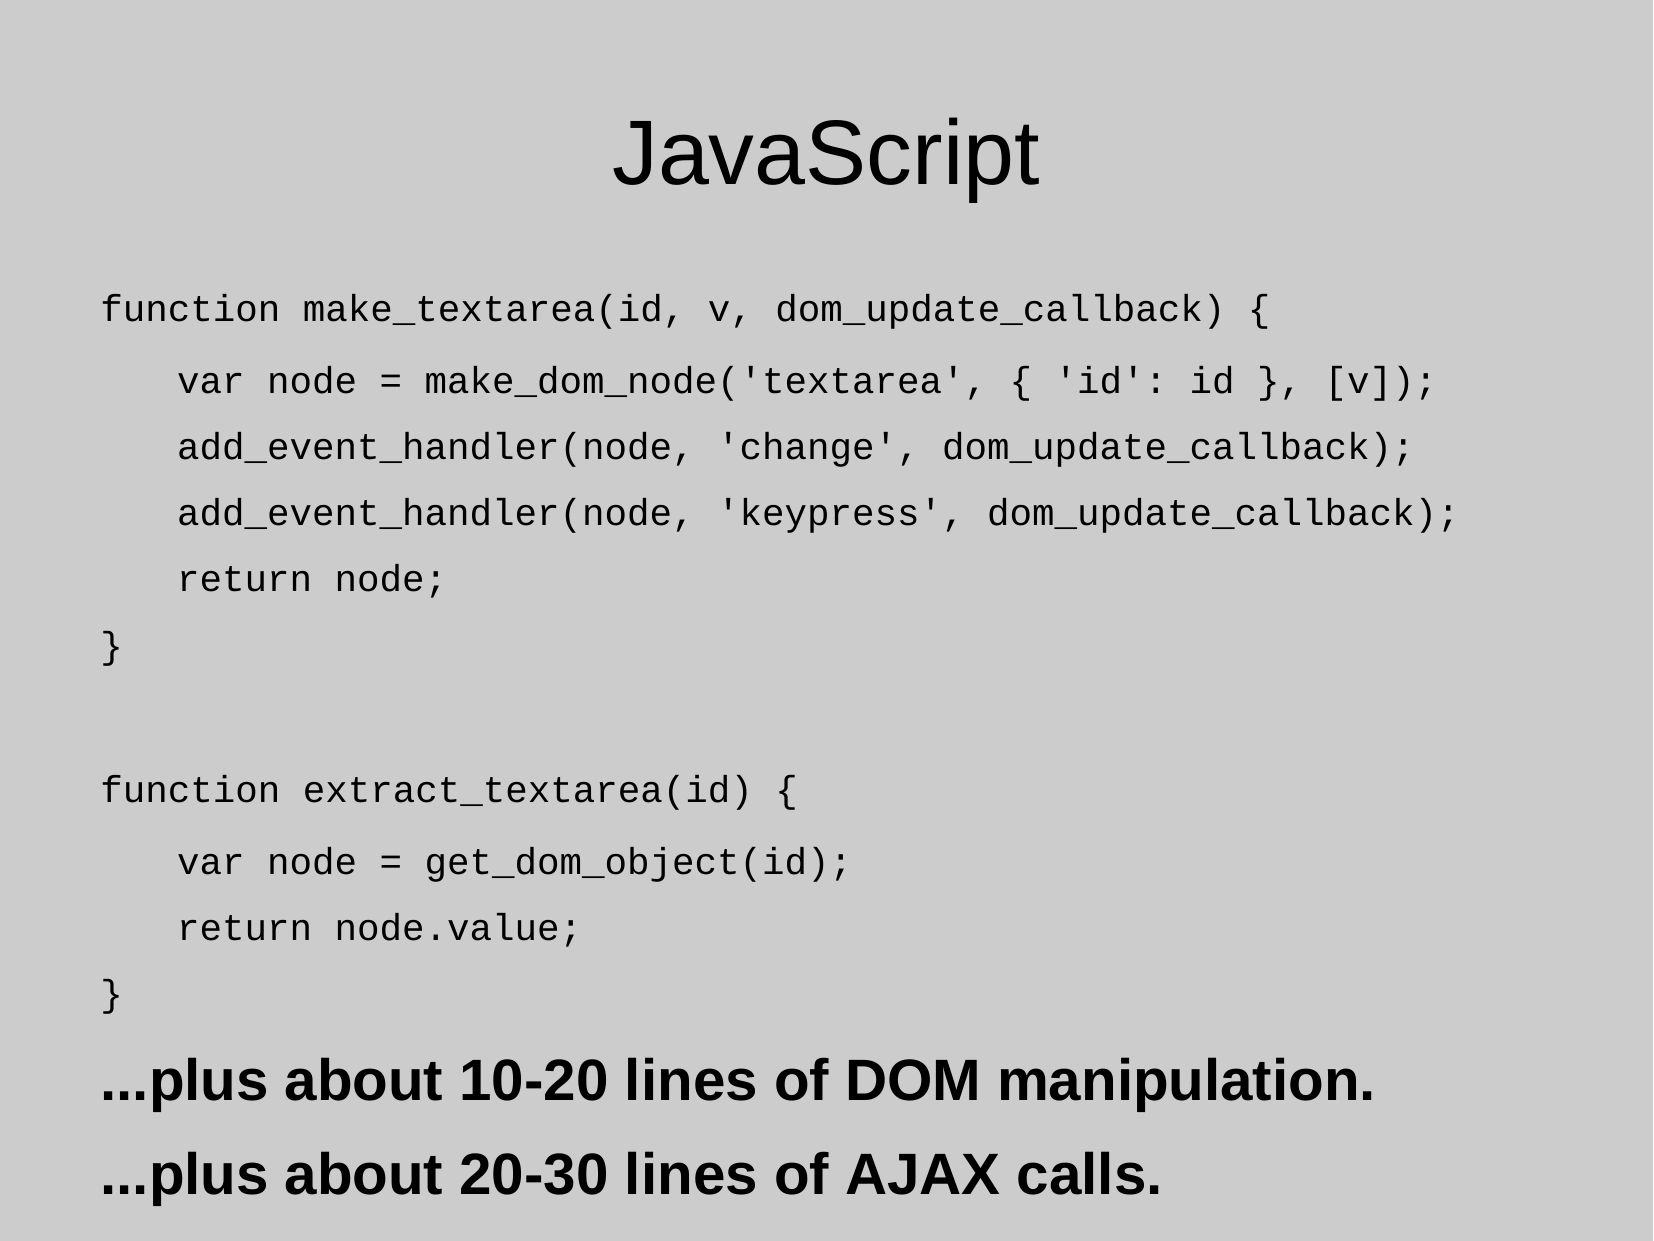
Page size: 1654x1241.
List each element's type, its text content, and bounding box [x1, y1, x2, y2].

title JavaScript [82, 49, 1571, 257]
list function make_textarea(id, v, dom_update_callback) { var node = make_dom_node('textarea', { 'id': id }, [v]); add_event_handler(node, 'change', dom_update_callback); add_event_handler(node, 'keypress', dom_update_callback); return node; } function extract_textarea(id) { var node = get_dom_object(id); return node.value; } ...plus about 10-20 lines of DOM manipulation. ...plus about 20-30 lines of AJAX calls. [82, 290, 1576, 1207]
